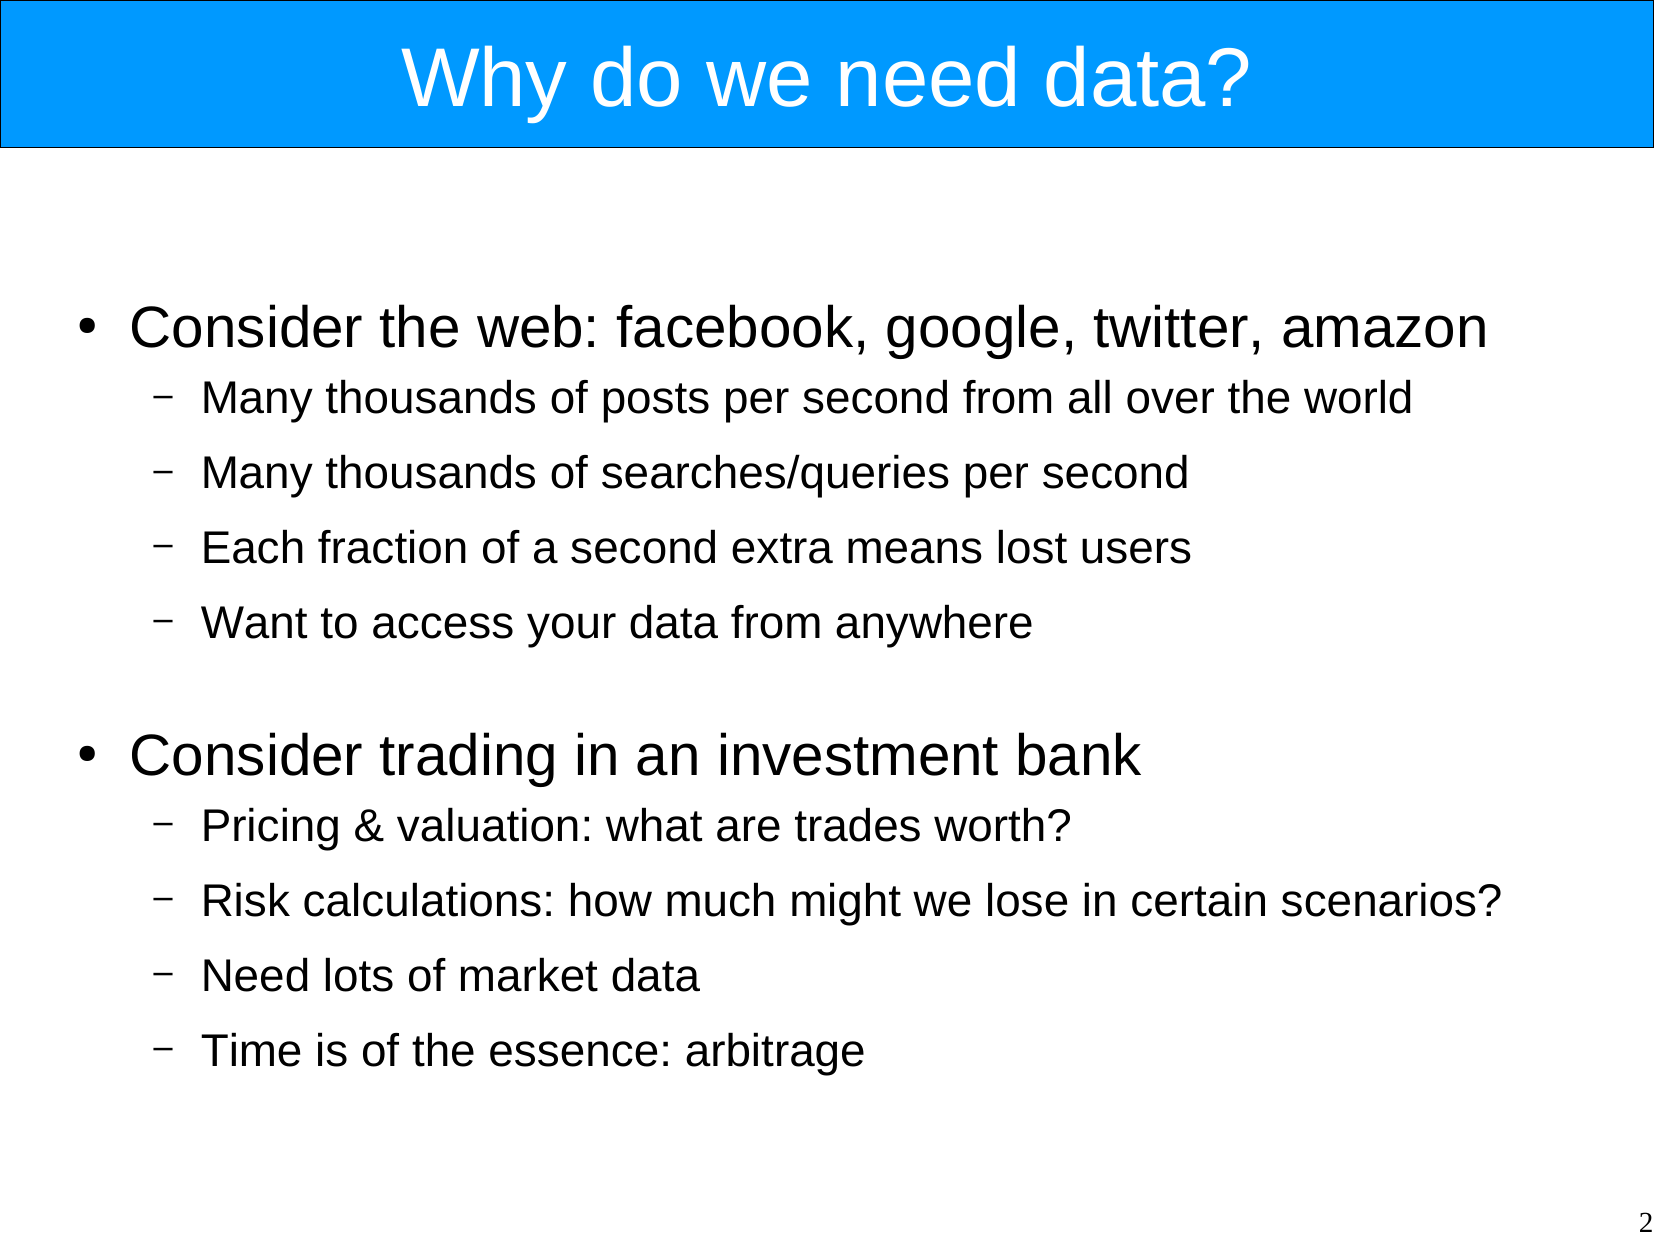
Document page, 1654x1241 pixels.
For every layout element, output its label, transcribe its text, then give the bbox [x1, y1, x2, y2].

title Why do we need data? [82, 13, 1571, 142]
list Consider the web: facebook, google, twitter, amazon Many thousands of posts per second from all over the world Many thousands of searches/queries per second Each fraction of a second extra means lost users Want to access your data from anywhere Consider trading in an investment bank Pricing & valuation: what are trades worth? Risk calculations: how much might we lose in certain scenarios? Need lots of market data Time is of the essence: arbitrage [59, 295, 1595, 1149]
